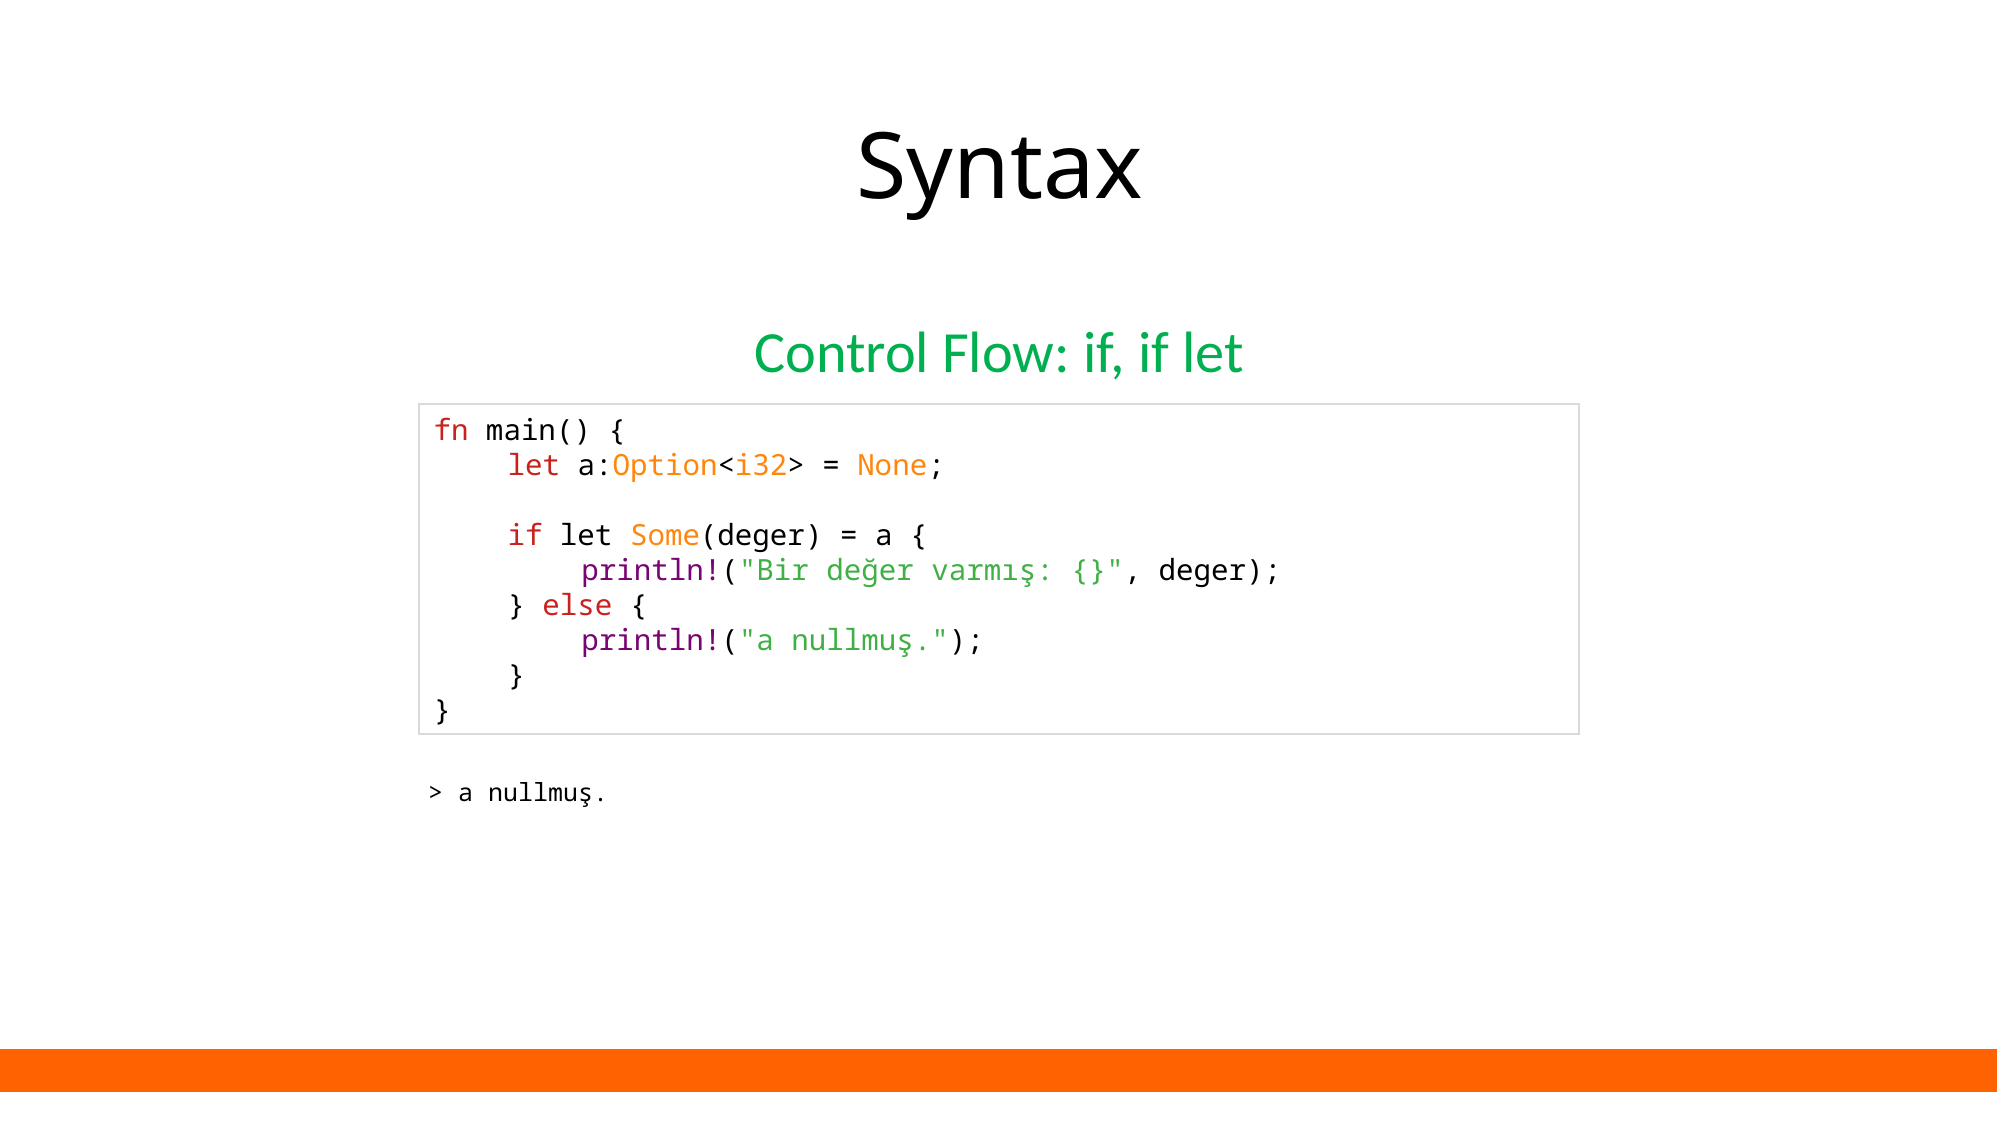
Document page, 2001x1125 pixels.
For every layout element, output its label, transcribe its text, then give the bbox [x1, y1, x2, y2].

list Control Flow: if, if let [420, 314, 1579, 403]
title Syntax [137, 59, 1863, 278]
text_box > a nullmuş. [413, 767, 1477, 858]
text_box fn main() { let a:Option<i32> = None; if let Some(deger) = a { println!("Bir değer varmış: {}", deger); } else { println!("a nullmuş."); } } [418, 404, 1579, 734]
text_box [0, 1049, 1997, 1092]
